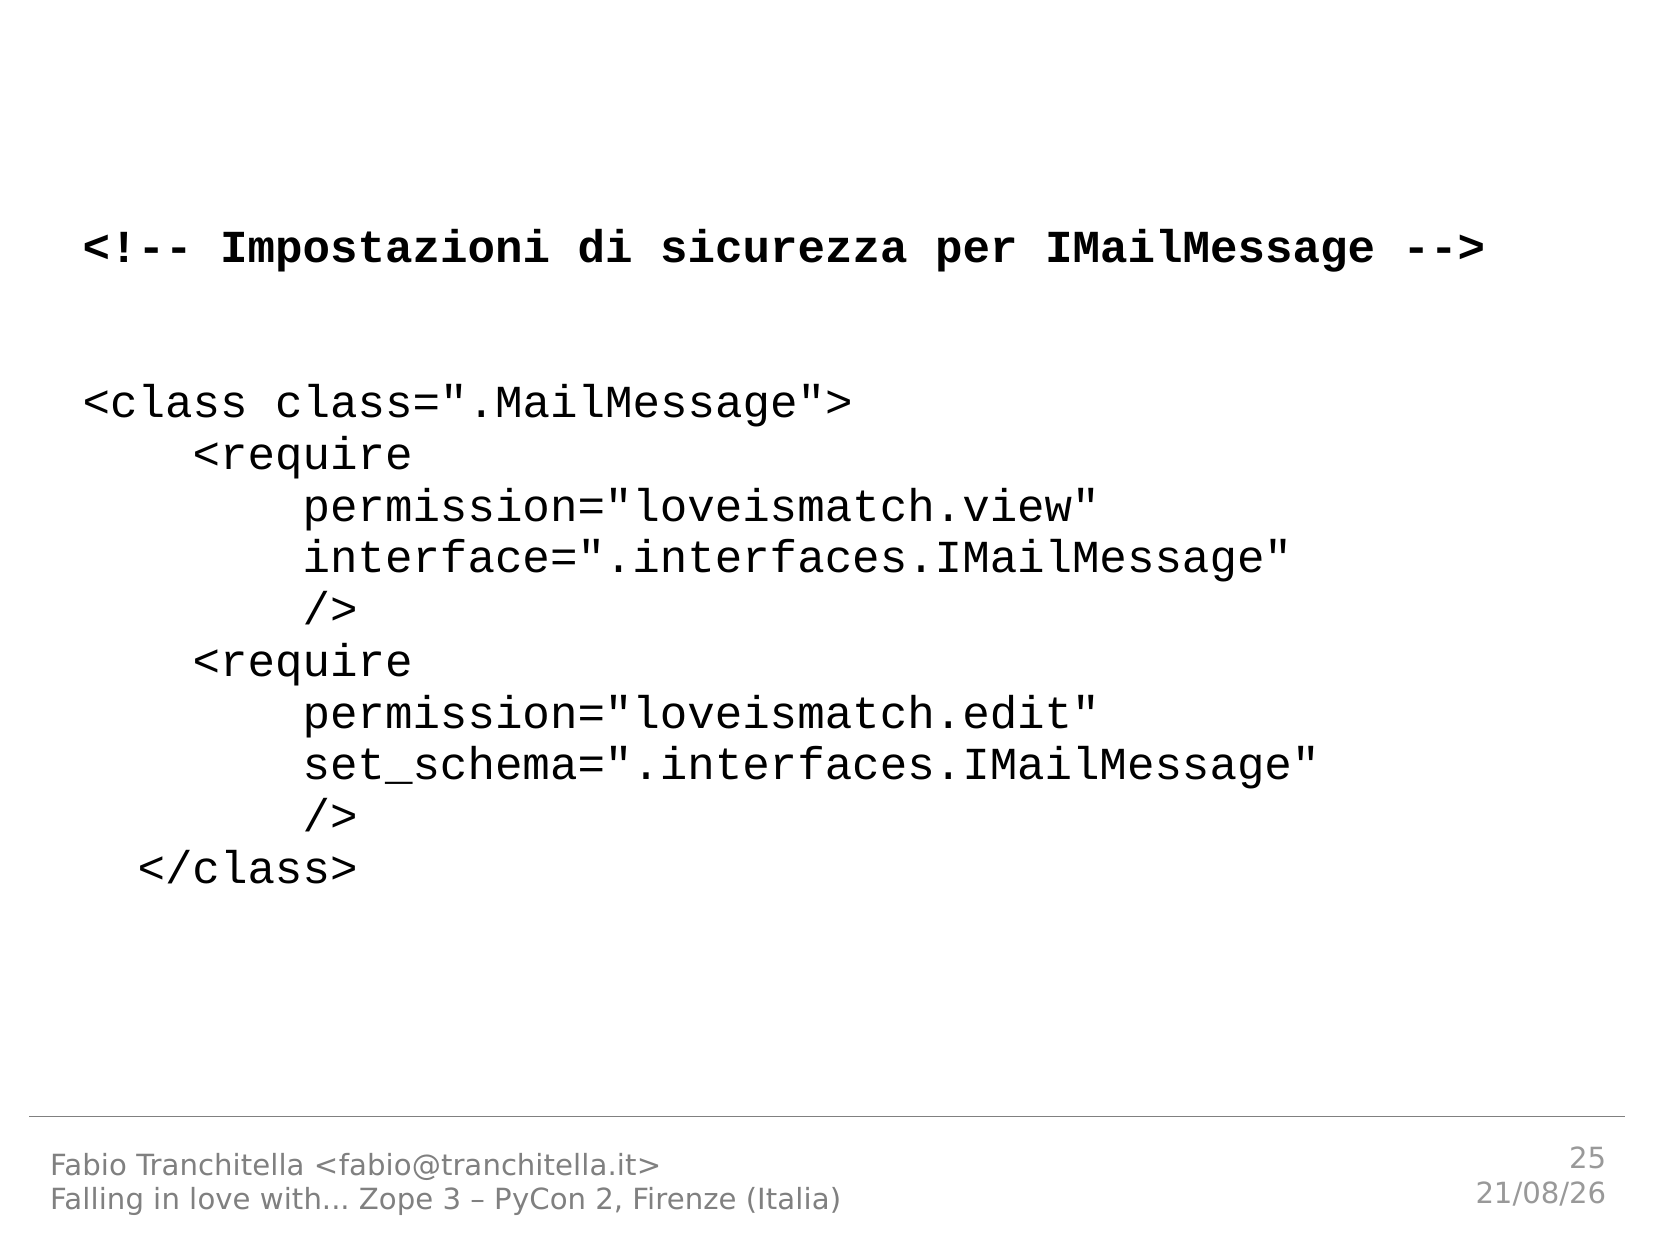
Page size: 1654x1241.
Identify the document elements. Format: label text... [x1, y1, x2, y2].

subtitle <!-- Impostazioni di sicurezza per IMailMessage --> <class class=".MailMessage"> <require permission="loveismatch.view" interface=".interfaces.IMailMessage" /> <require permission="loveismatch.edit" set_schema=".interfaces.IMailMessage" /> </class> [82, 58, 1571, 1063]
